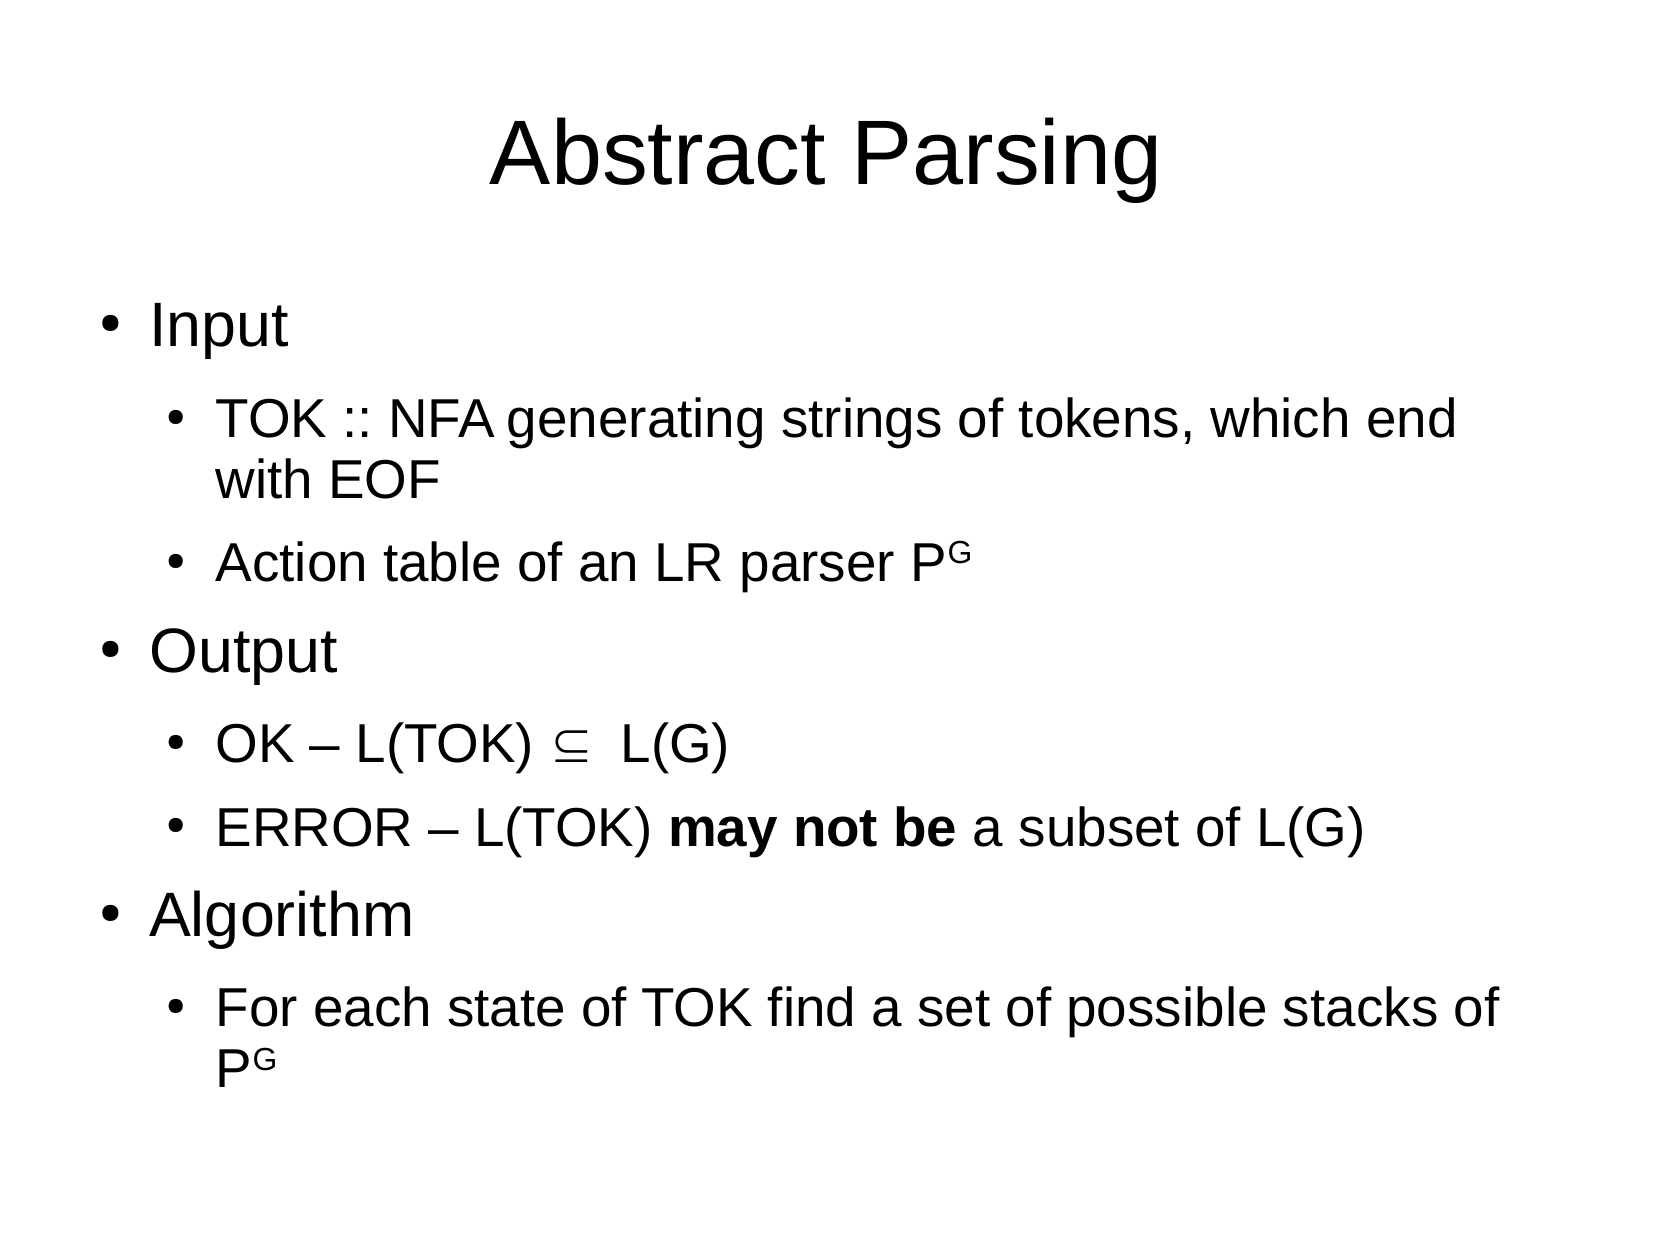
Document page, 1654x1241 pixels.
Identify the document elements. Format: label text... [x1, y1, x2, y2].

title Abstract Parsing [82, 56, 1571, 250]
list Input TOK :: NFA generating strings of tokens, which end with EOF Action table of an LR parser PG Output OK – L(TOK)  L(G) ERROR – L(TOK) may not be a subset of L(G) Algorithm For each state of TOK find a set of possible stacks of PG [82, 290, 1571, 1109]
